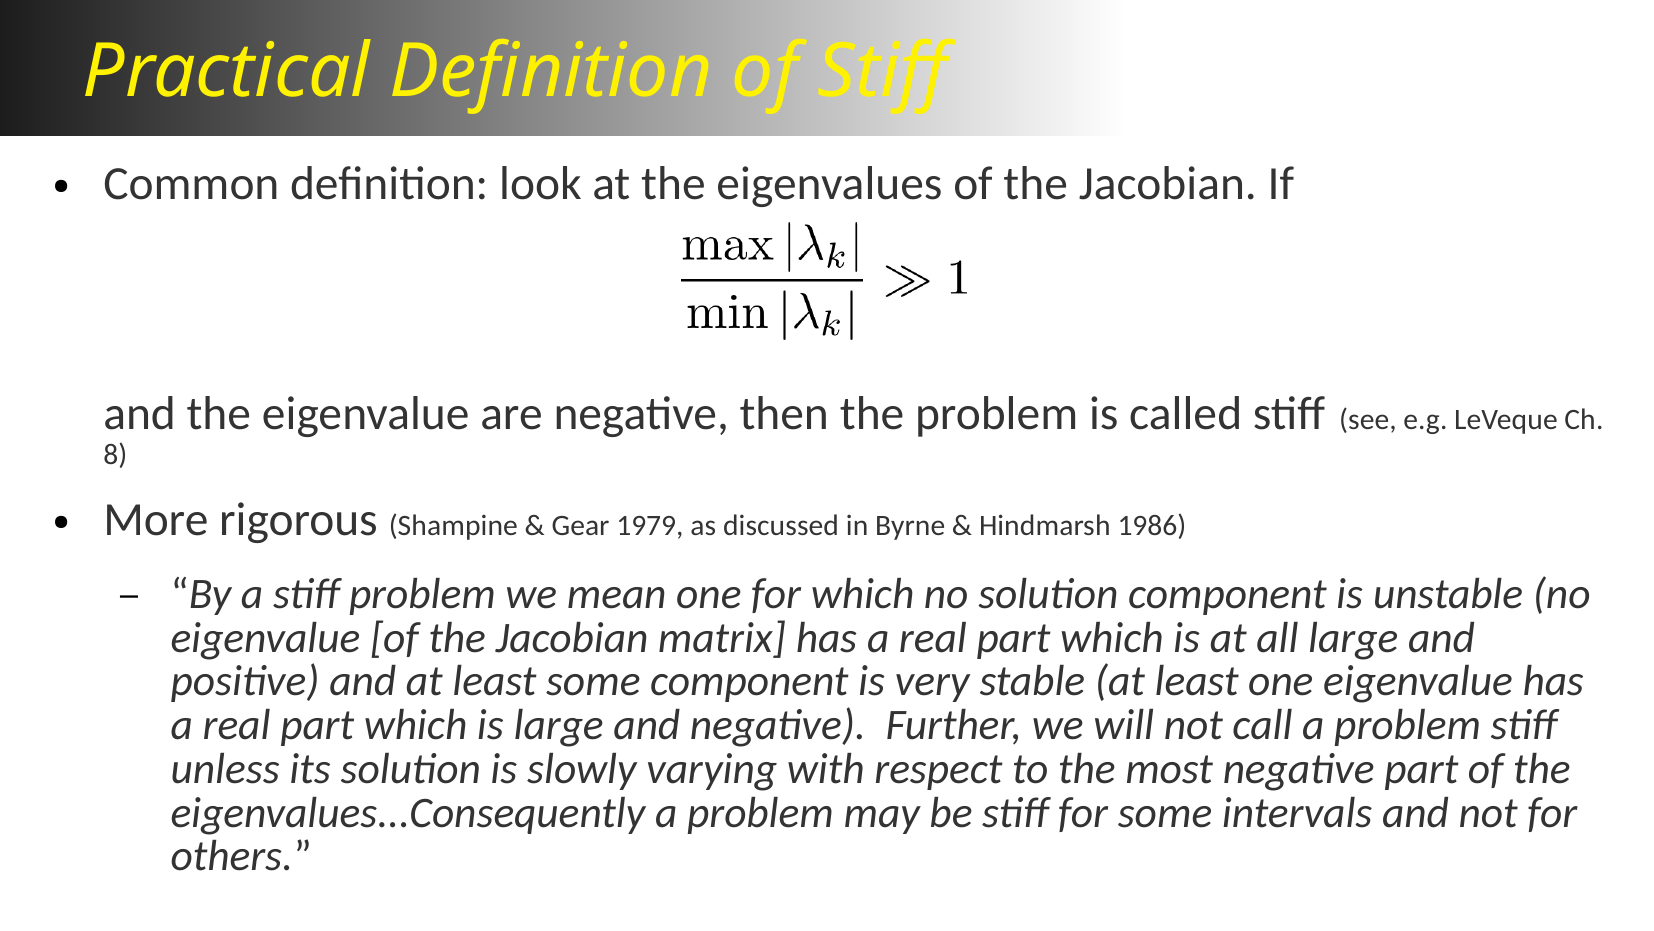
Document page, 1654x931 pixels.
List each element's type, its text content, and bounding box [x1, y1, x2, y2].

list Common definition: look at the eigenvalues of the Jacobian. If and the eigenvalue are negative, then the problem is called stiff (see, e.g. LeVeque Ch. 8) More rigorous (Shampine & Gear 1979, as discussed in Byrne & Hindmarsh 1986) “By a stiff problem we mean one for which no solution component is unstable (no eigenvalue [of the Jacobian matrix] has a real part which is at all large and positive) and at least some component is very stable (at least one eigenvalue has a real part which is large and negative). Further, we will not call a problem stiff unless its solution is slowly varying with respect to the most negative part of the eigenvalues...Consequently a problem may be stiff for some intervals and not for others.” [30, 157, 1621, 889]
picture [681, 222, 967, 340]
title Practical Definition of Stiff [82, 23, 1571, 111]
